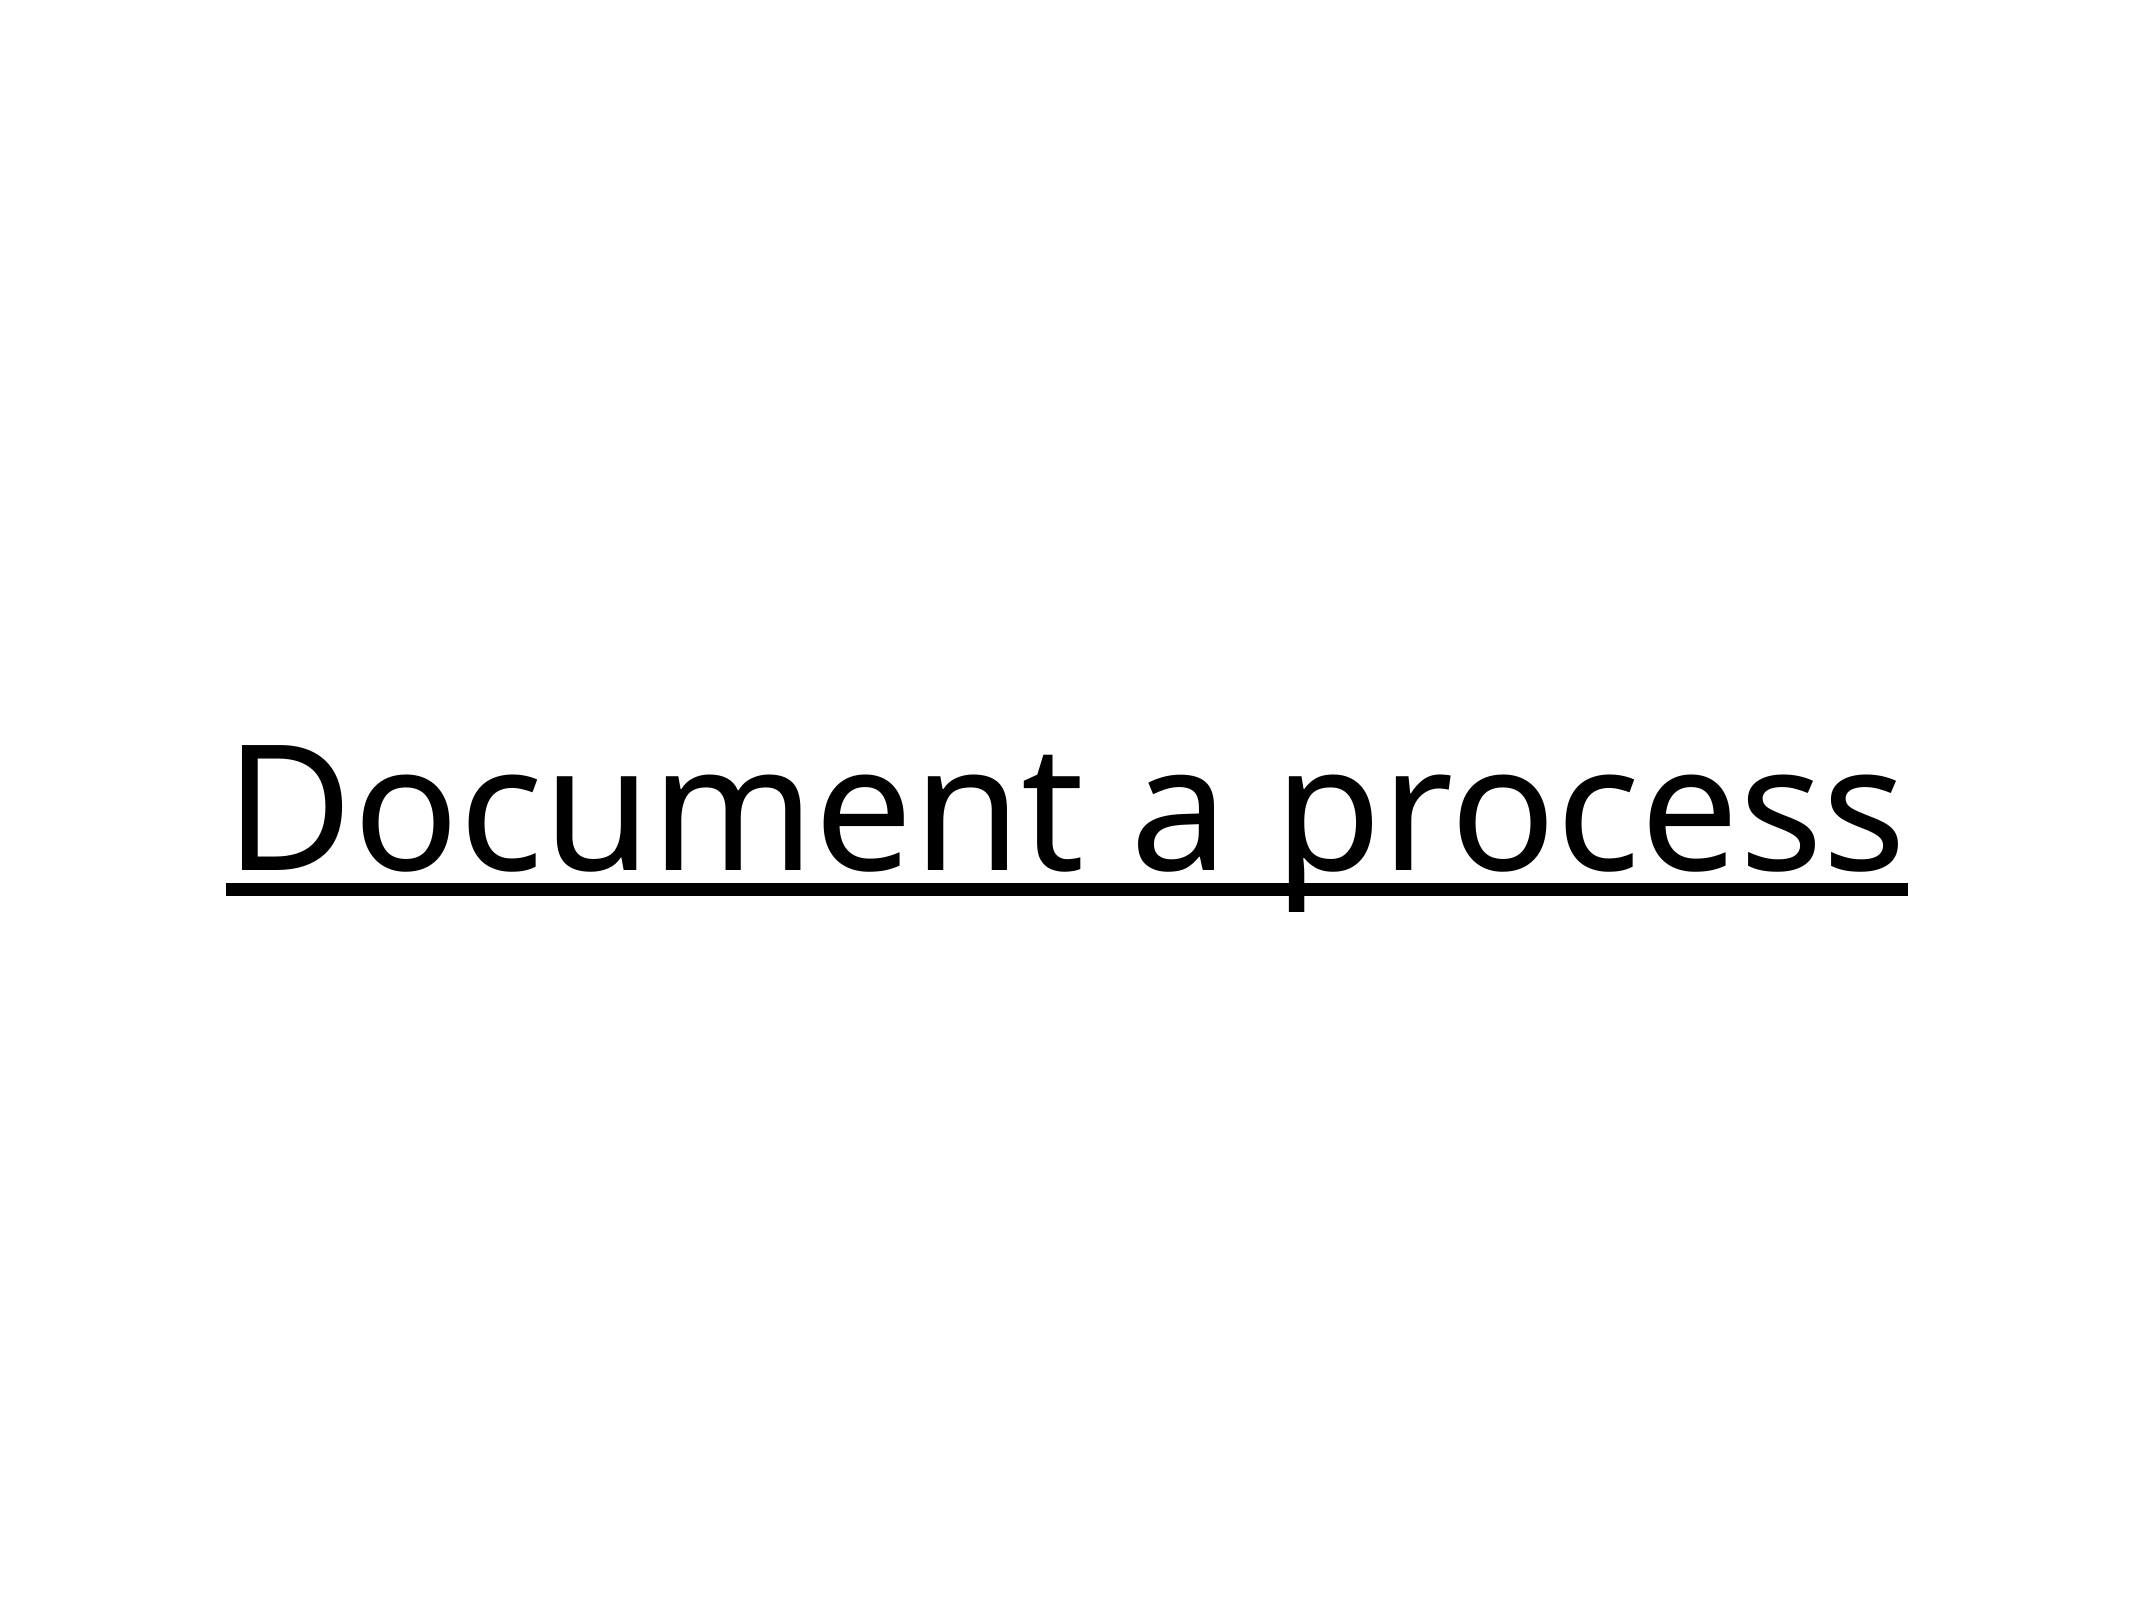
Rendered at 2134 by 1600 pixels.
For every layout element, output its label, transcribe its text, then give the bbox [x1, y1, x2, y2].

title Document a process [208, 487, 1925, 1113]
